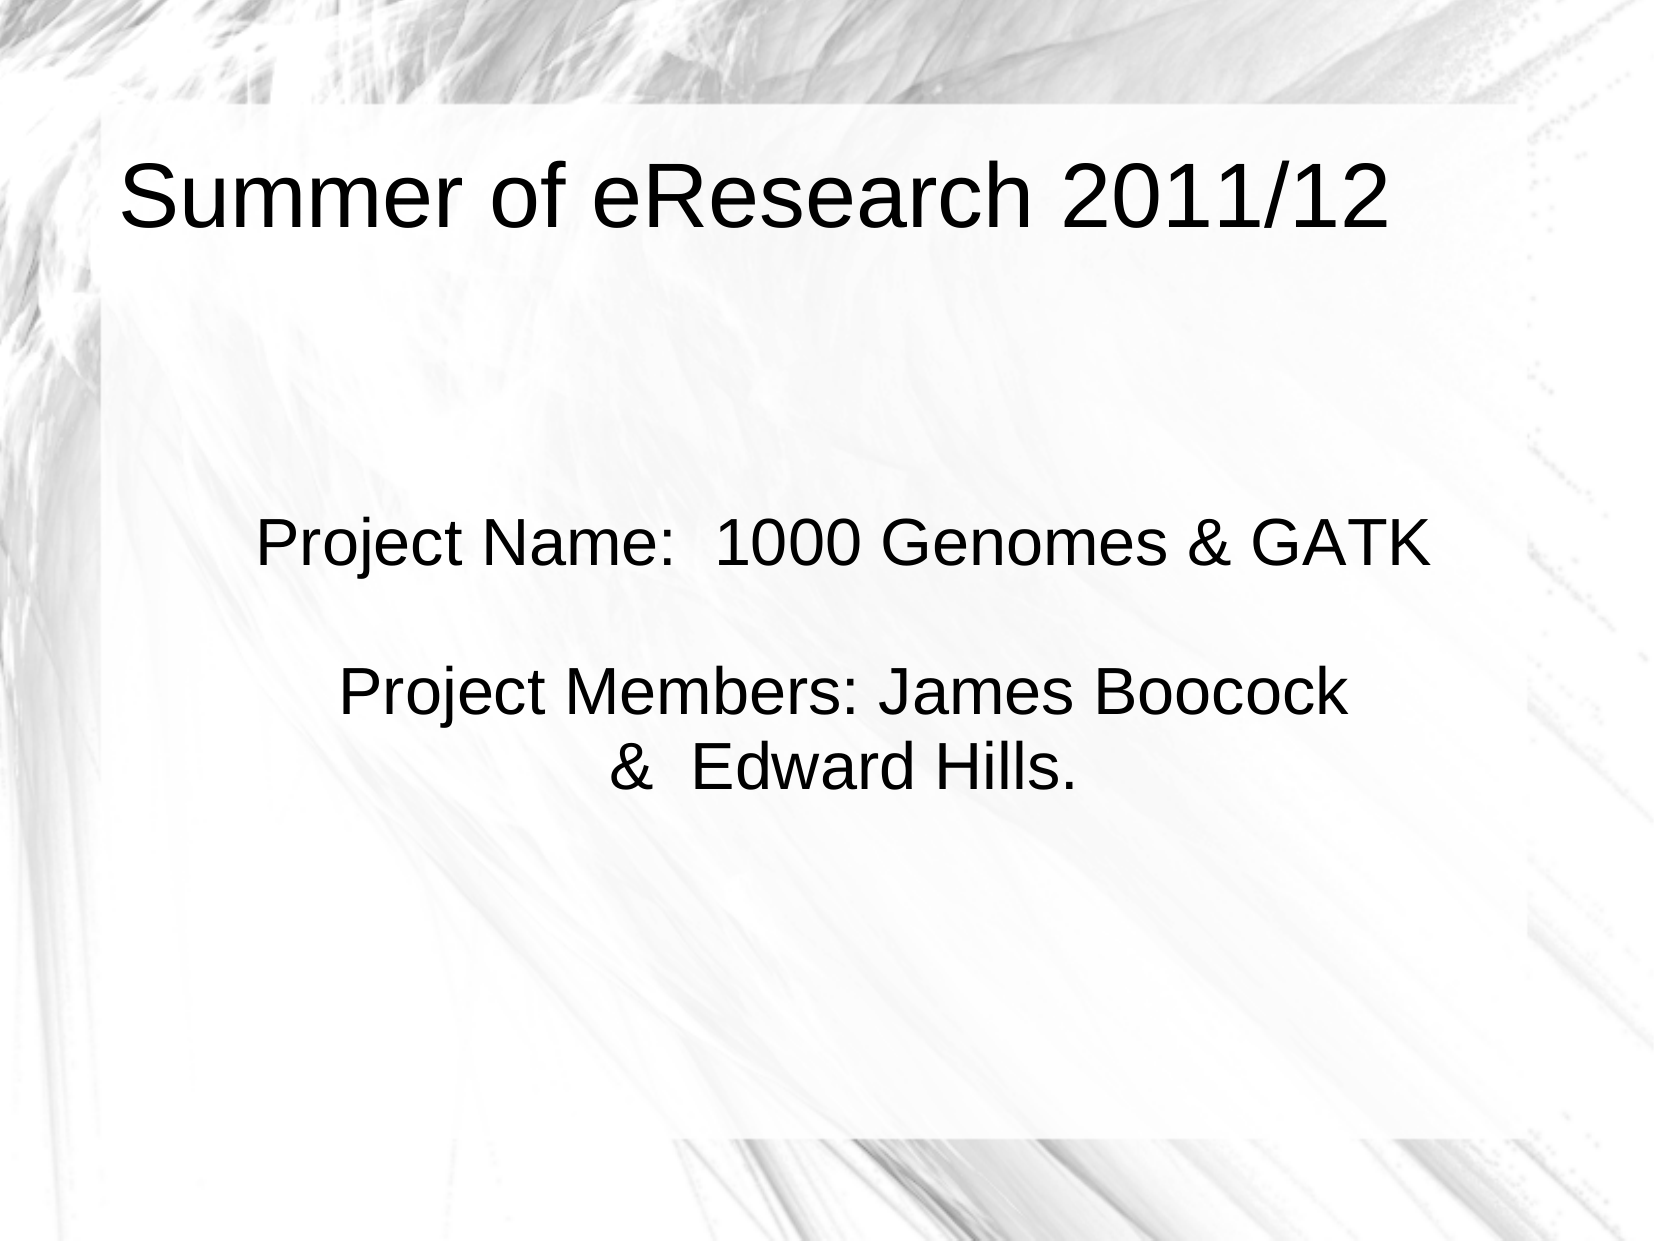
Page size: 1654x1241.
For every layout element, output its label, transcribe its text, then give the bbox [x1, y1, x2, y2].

title Summer of eResearch 2011/12 [118, 112, 1506, 281]
picture [0, 0, 1654, 1241]
subtitle Project Name: 1000 Genomes & GATK Project Members: James Boocock & Edward Hills. [118, 319, 1571, 1139]
